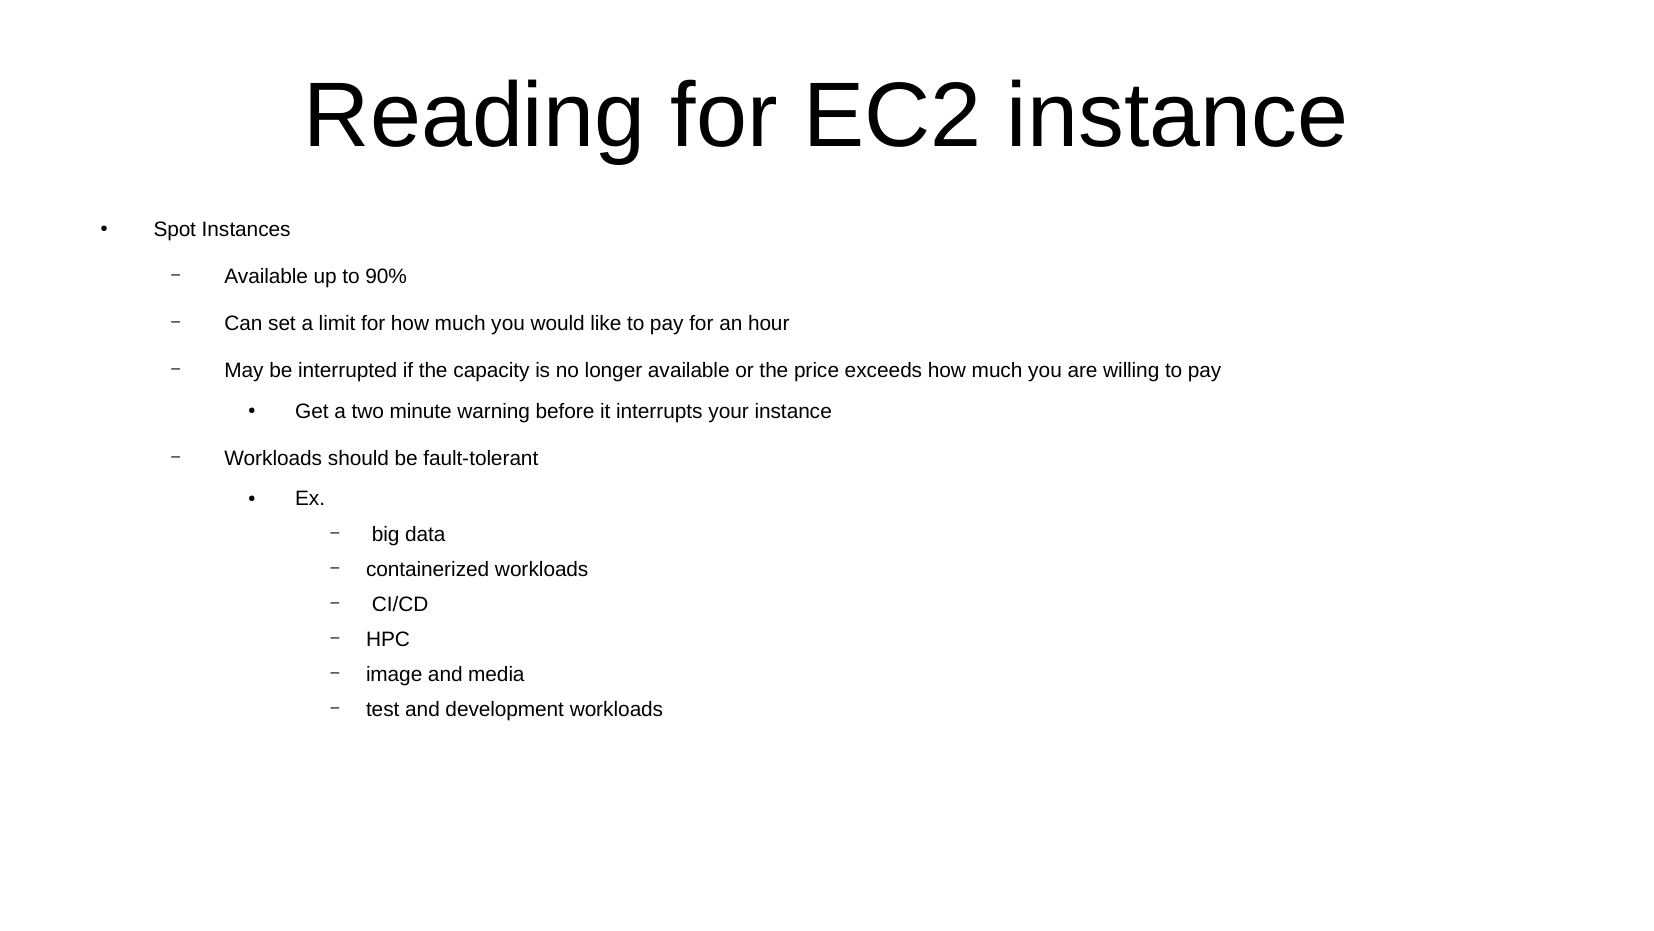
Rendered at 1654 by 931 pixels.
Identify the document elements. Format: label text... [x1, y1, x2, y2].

title Reading for EC2 instance [82, 37, 1571, 193]
list Spot Instances Available up to 90% Can set a limit for how much you would like to pay for an hour May be interrupted if the capacity is no longer available or the price exceeds how much you are willing to pay Get a two minute warning before it interrupts your instance Workloads should be fault-tolerant Ex. big data containerized workloads CI/CD HPC image and media test and development workloads [82, 217, 1571, 758]
